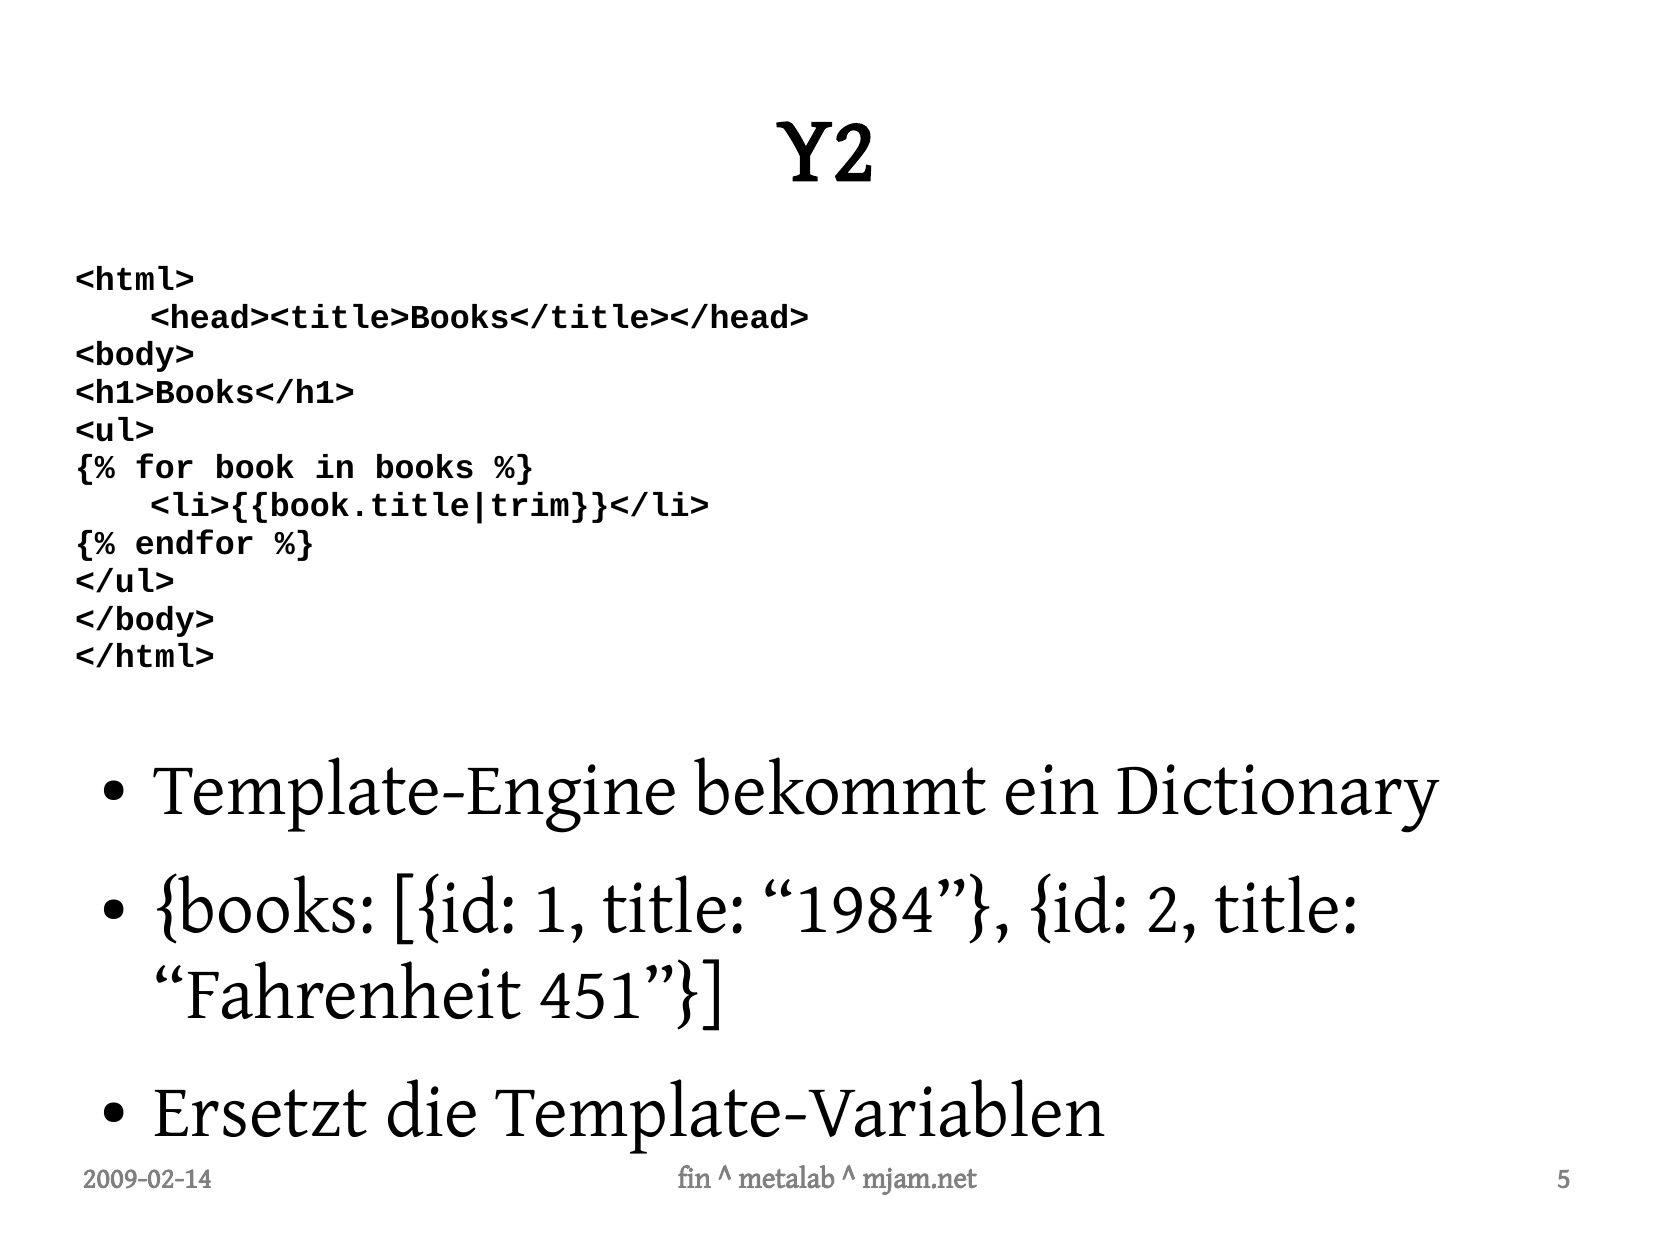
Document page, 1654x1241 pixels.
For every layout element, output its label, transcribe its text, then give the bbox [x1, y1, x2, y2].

text_box <html> <head><title>Books</title></head> <body> <h1>Books</h1> <ul> {% for book in books %} <li>{{book.title|trim}}</li> {% endfor %} </ul> </body> </html> [75, 262, 1576, 678]
title Y2 [82, 49, 1571, 257]
list Template-Engine bekommt ein Dictionary {books: [{id: 1, title: “1984”}, {id: 2, title: “Fahrenheit 451”}] Ersetzt die Template-Variablen [82, 750, 1571, 1158]
